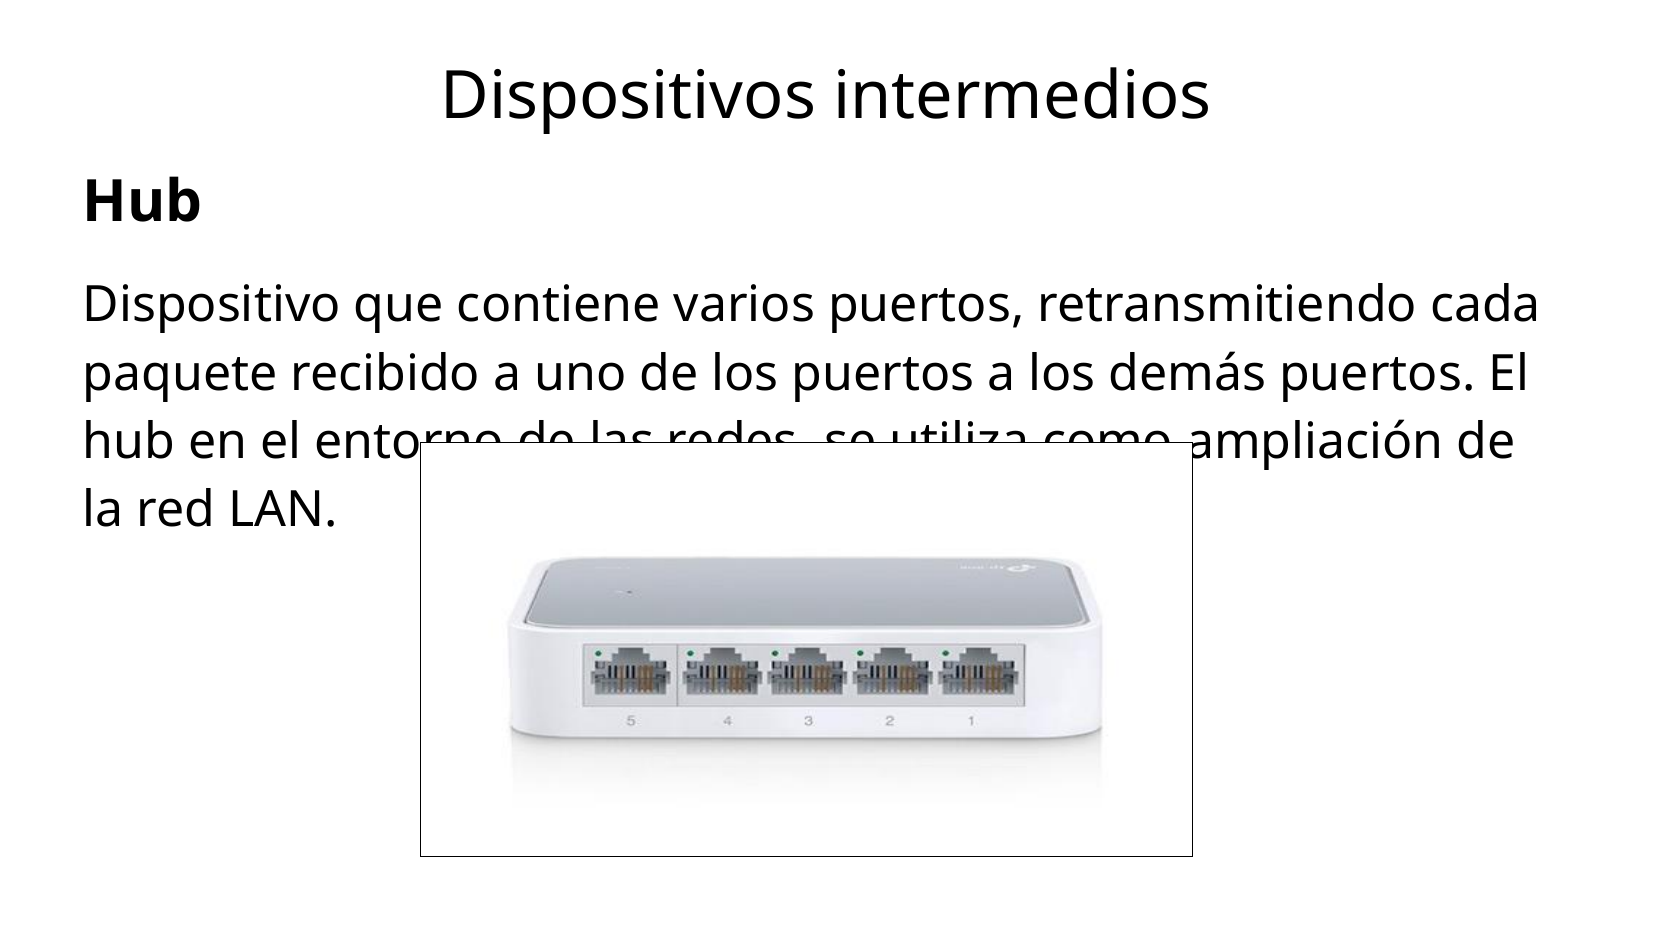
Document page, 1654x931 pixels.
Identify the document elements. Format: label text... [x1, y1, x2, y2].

list Hub Dispositivo que contiene varios puertos, retransmitiendo cada paquete recibido a uno de los puertos a los demás puertos. El hub en el entorno de las redes, se utiliza como ampliación de la red LAN. [82, 159, 1565, 839]
title Dispositivos intermedios [82, 37, 1571, 148]
picture [420, 442, 1193, 857]
